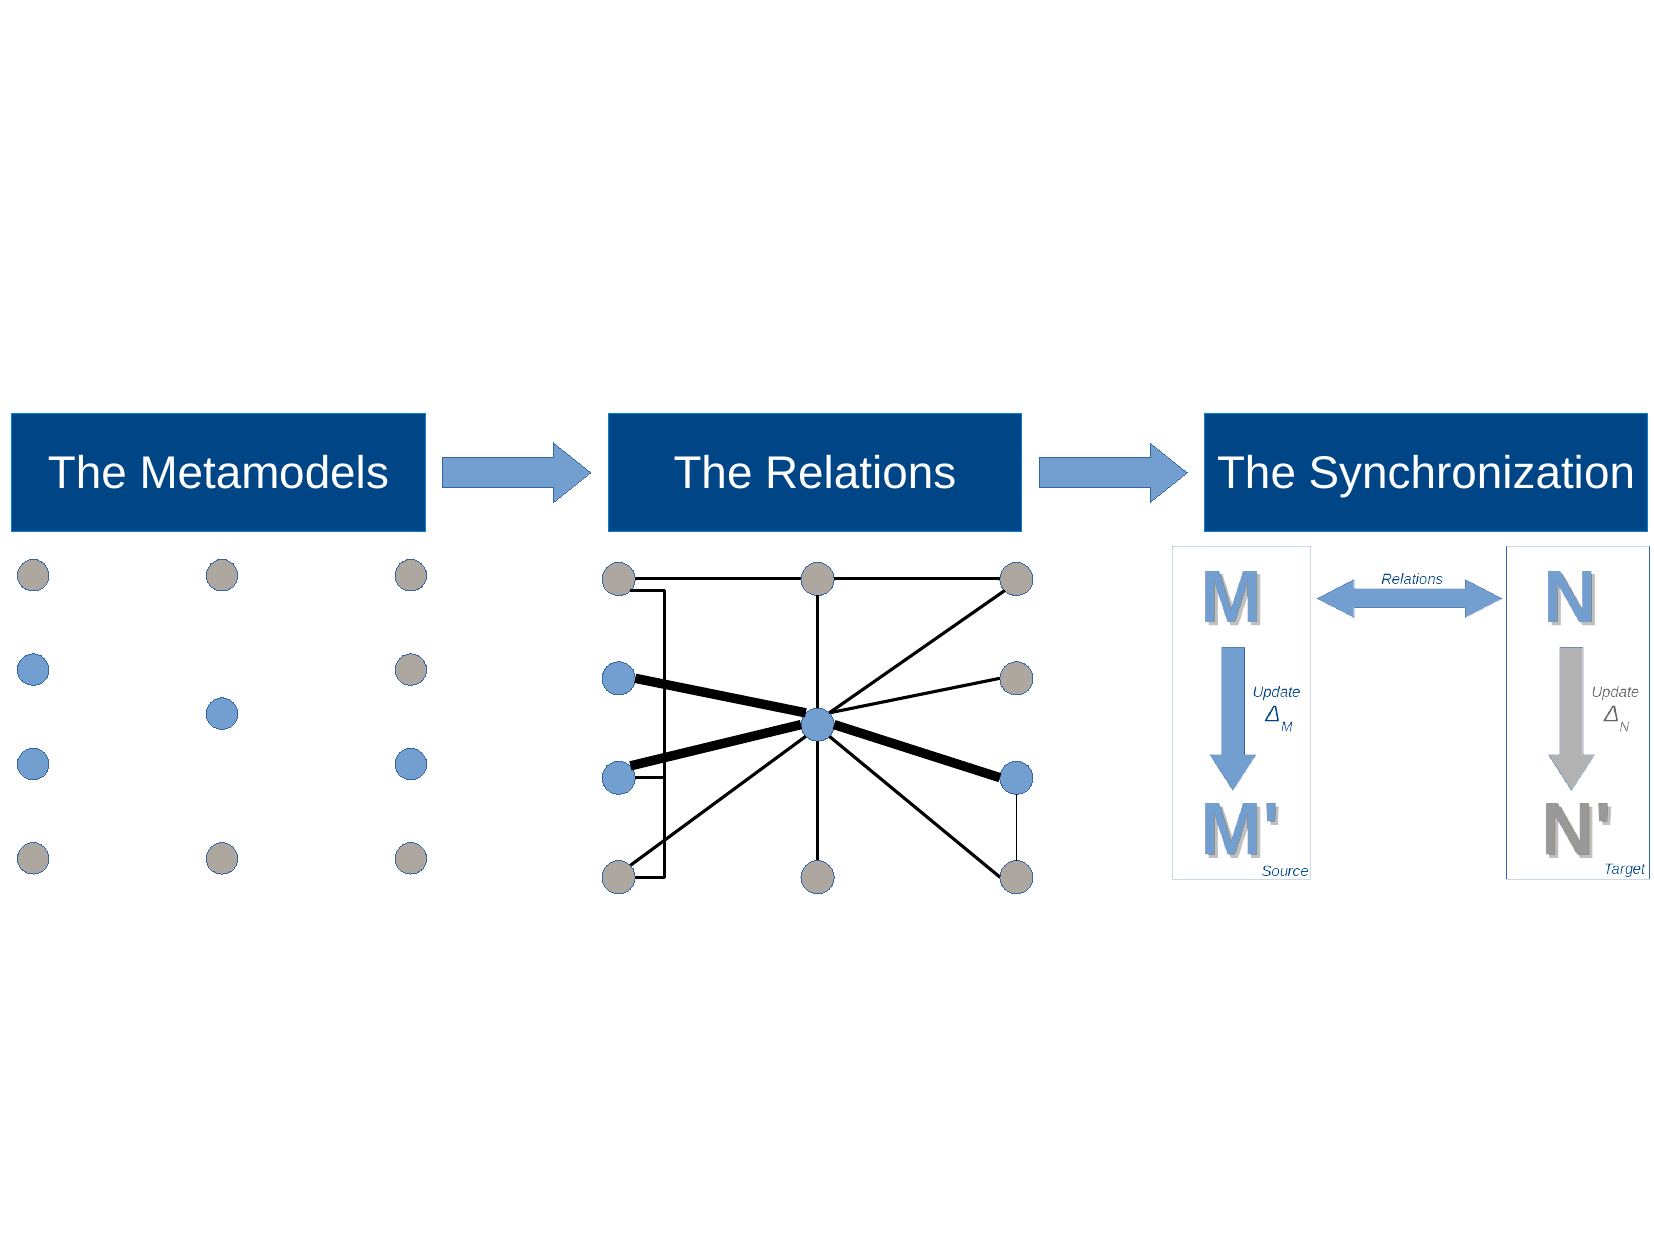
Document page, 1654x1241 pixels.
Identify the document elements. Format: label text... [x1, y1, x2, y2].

picture [1166, 541, 1654, 882]
text_box [442, 442, 591, 503]
text_box [1000, 661, 1033, 695]
text_box [1039, 443, 1188, 503]
text_box [17, 842, 49, 875]
text_box The Metamodels [11, 413, 426, 532]
text_box [17, 748, 49, 780]
text_box [801, 708, 834, 741]
text_box The Relations [608, 413, 1022, 532]
text_box [602, 860, 636, 894]
text_box [999, 562, 1033, 596]
text_box [395, 842, 427, 875]
text_box [602, 661, 635, 695]
text_box [206, 559, 238, 591]
text_box [395, 653, 427, 686]
text_box [801, 562, 835, 596]
text_box [800, 860, 835, 894]
text_box [1000, 761, 1033, 795]
text_box [602, 761, 636, 795]
text_box [17, 653, 49, 686]
text_box [17, 559, 49, 591]
text_box [395, 748, 427, 780]
text_box The Synchronization [1204, 413, 1648, 532]
text_box [206, 842, 238, 875]
text_box [395, 559, 427, 591]
text_box [206, 697, 238, 730]
text_box [1000, 860, 1033, 894]
text_box [602, 562, 636, 596]
